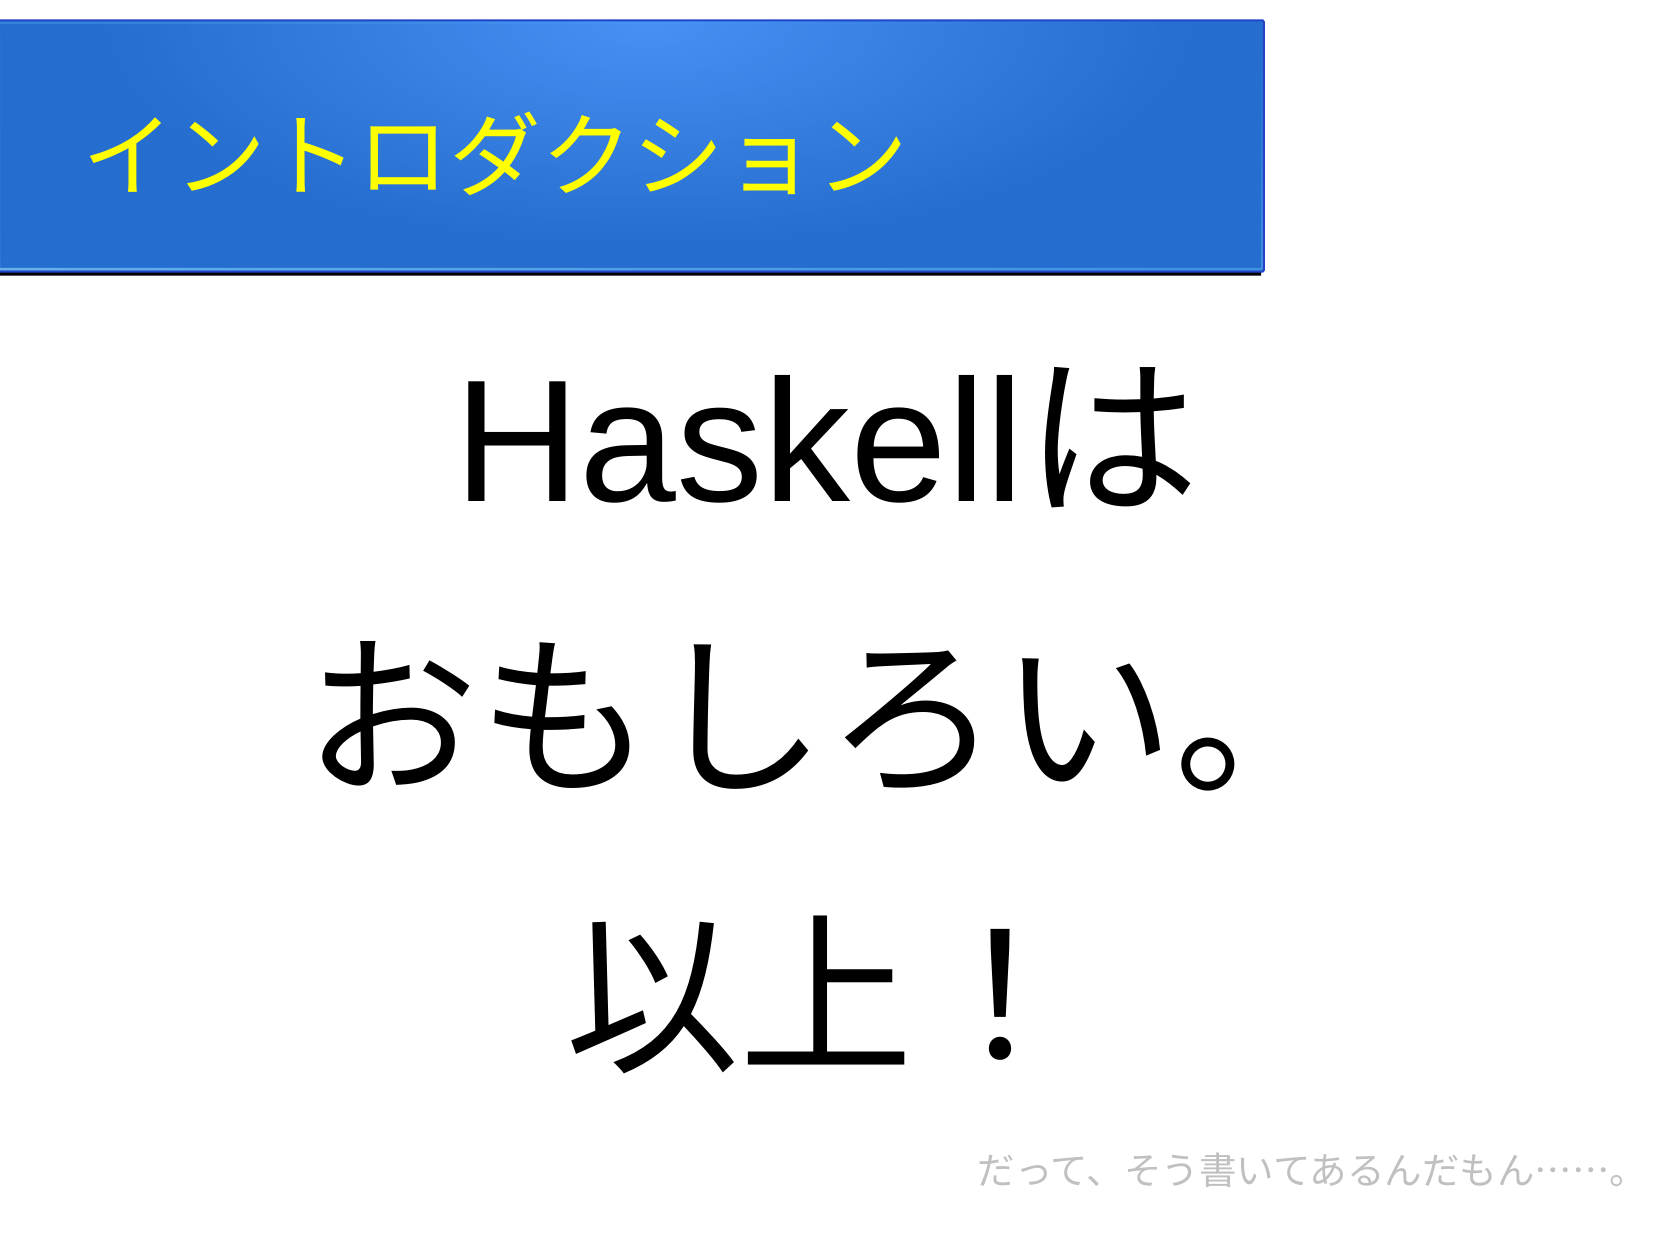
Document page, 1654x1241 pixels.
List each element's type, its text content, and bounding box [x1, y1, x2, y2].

list Haskellは おもしろい。 以上！ [82, 299, 1571, 1111]
title イントロダクション [82, 47, 1235, 252]
text_box だって、そう書いてあるんだもん……。 [962, 1133, 1571, 1187]
